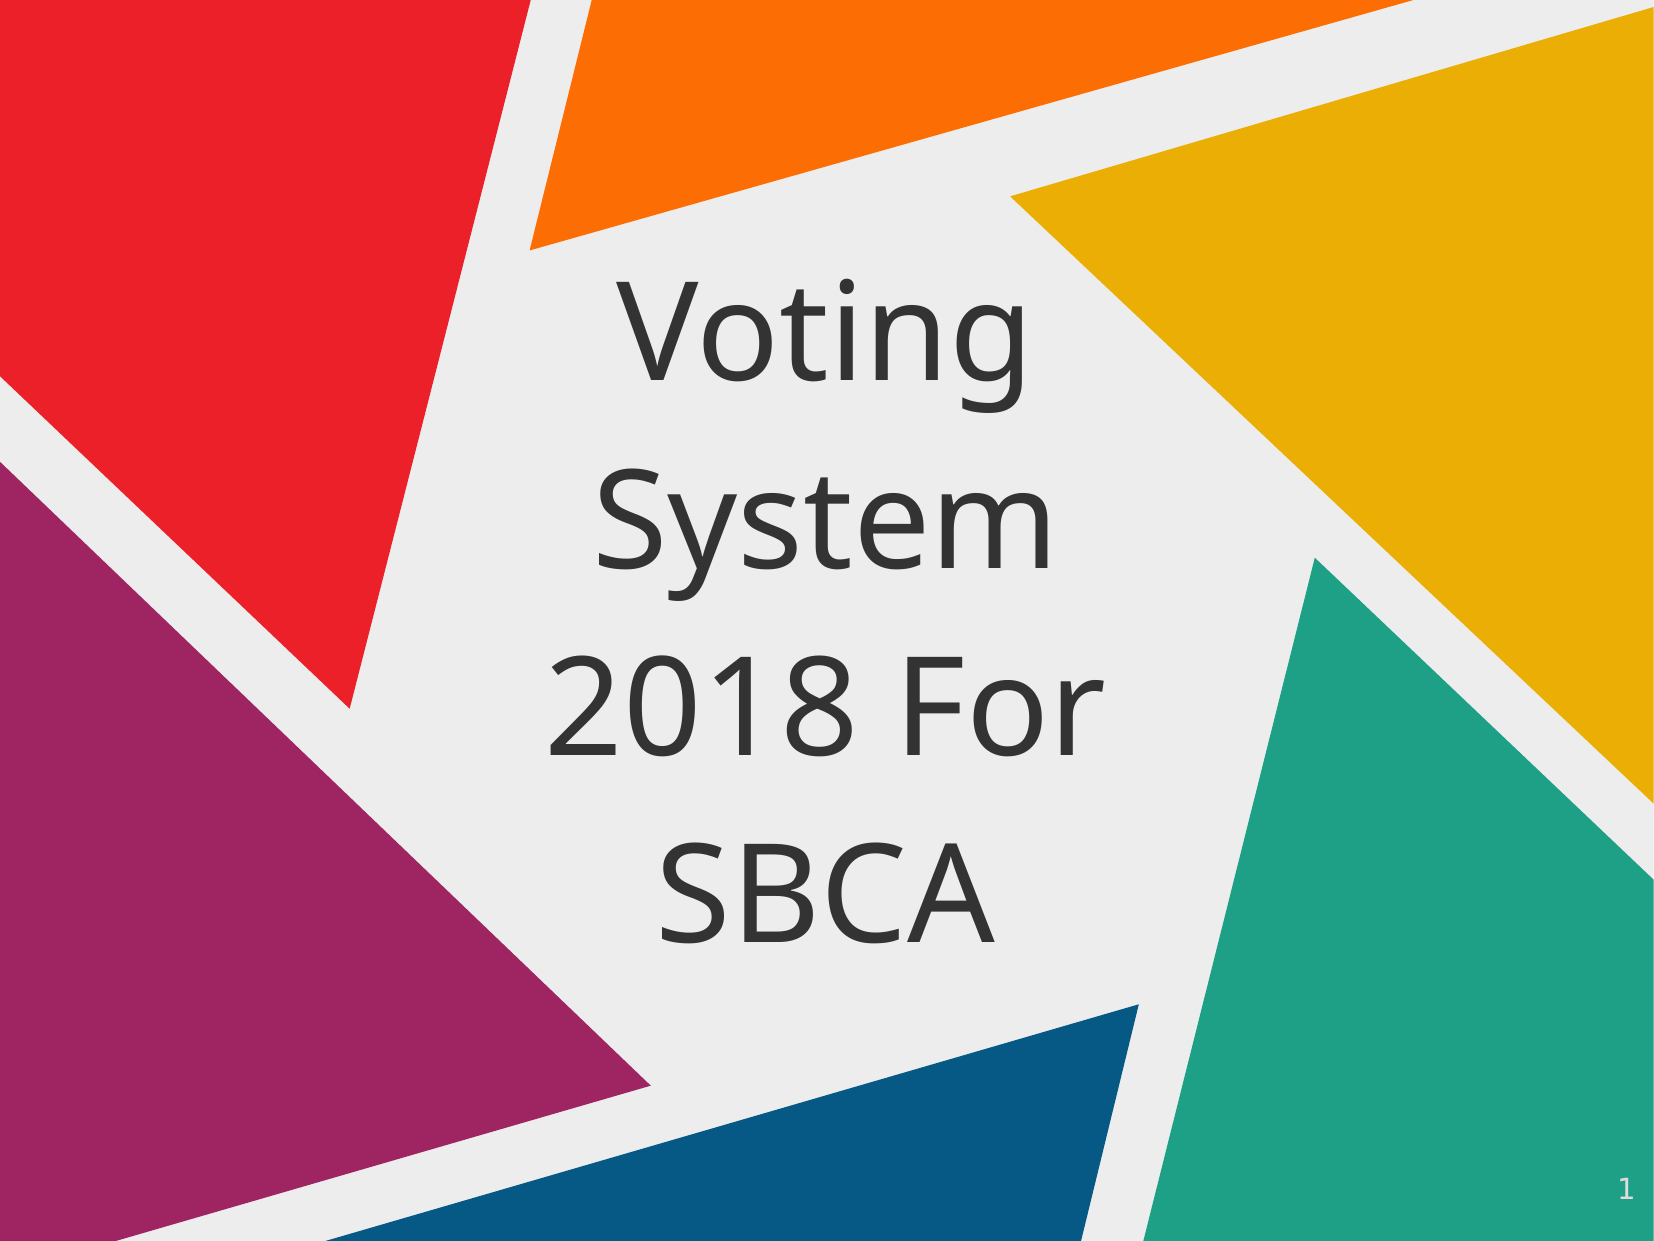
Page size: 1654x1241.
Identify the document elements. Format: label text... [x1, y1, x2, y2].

title Voting System 2018 For SBCA [467, 226, 1185, 991]
